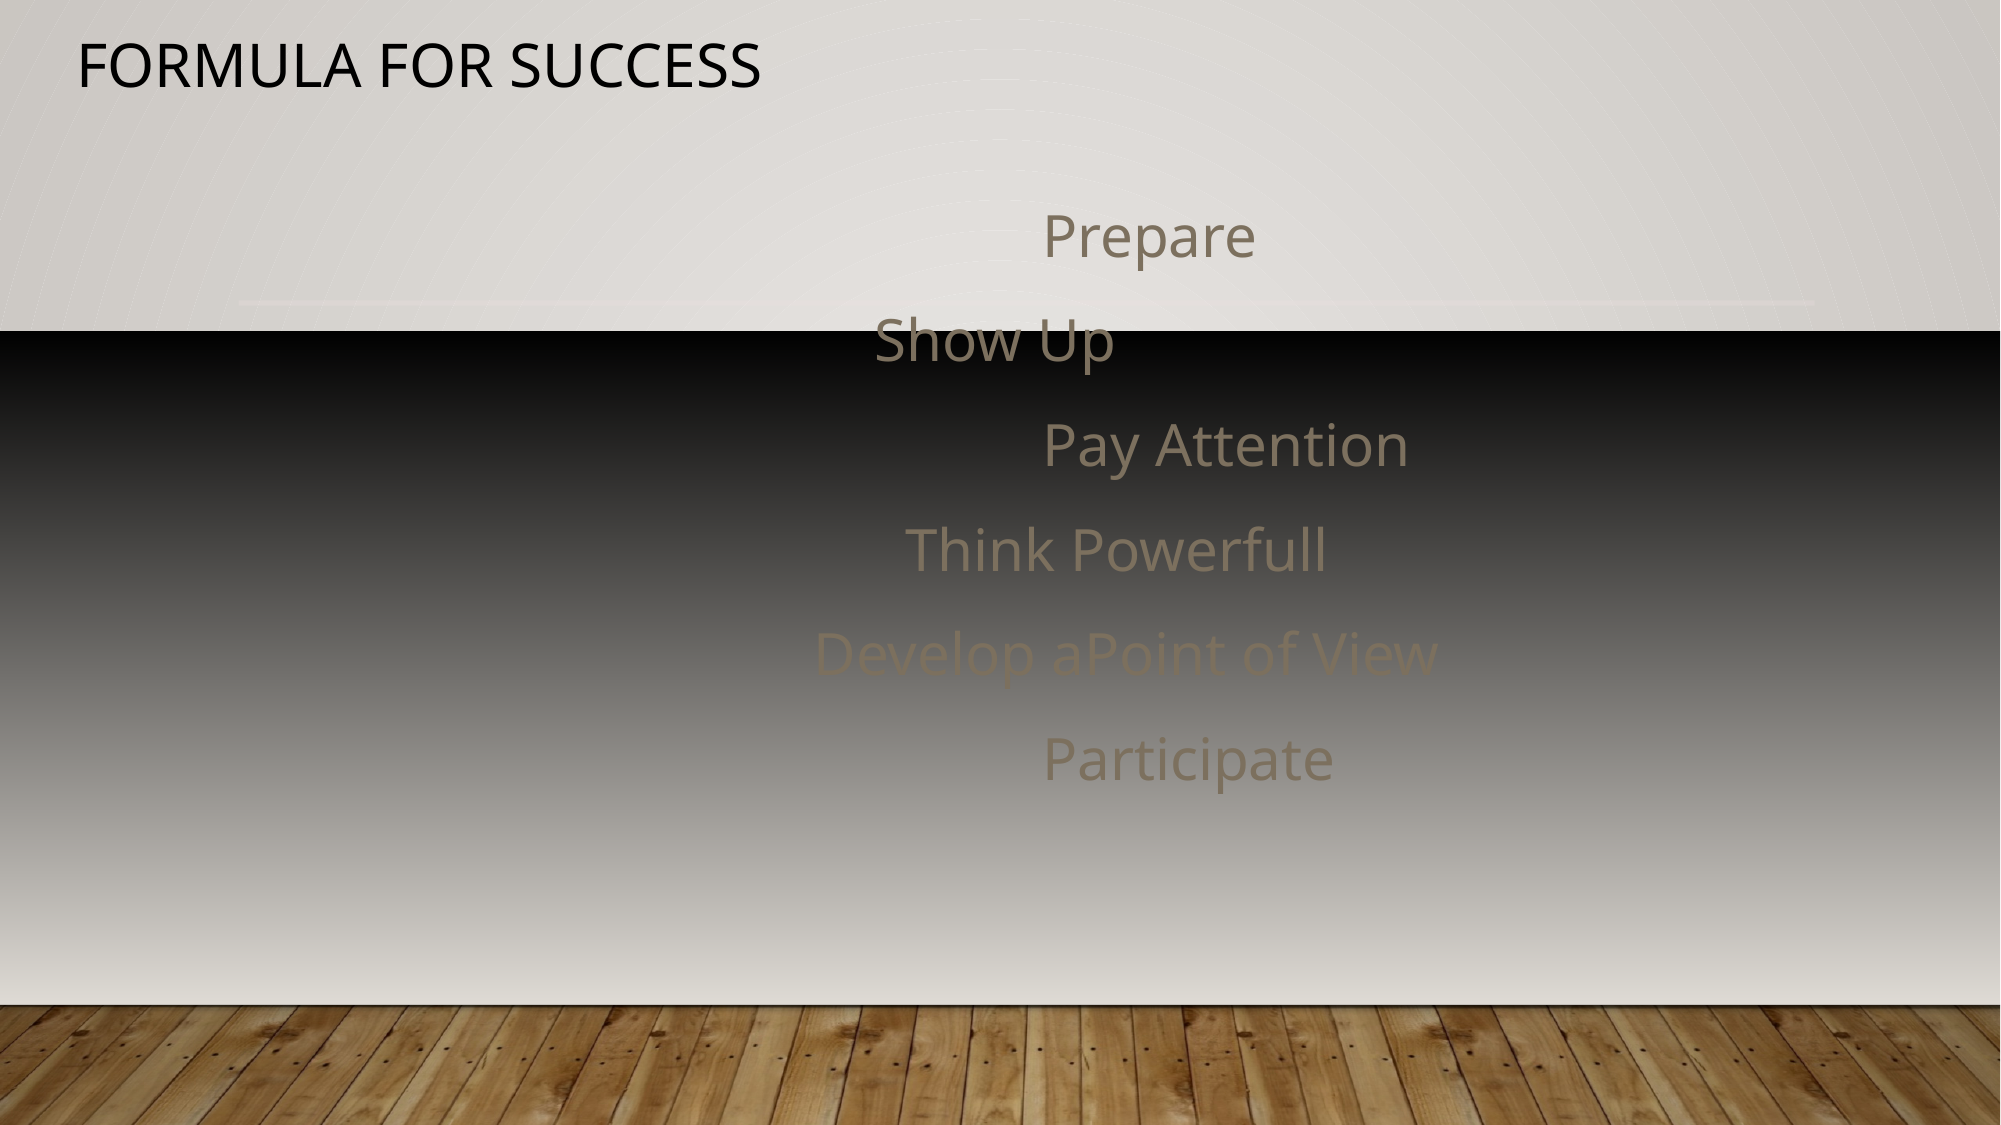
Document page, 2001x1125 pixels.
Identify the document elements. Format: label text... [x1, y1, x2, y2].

title Formula for success [61, 27, 1814, 113]
list Prepare Show Up Pay Attention Think Powerfull Develop aPoint of View Participate [325, 177, 1686, 896]
